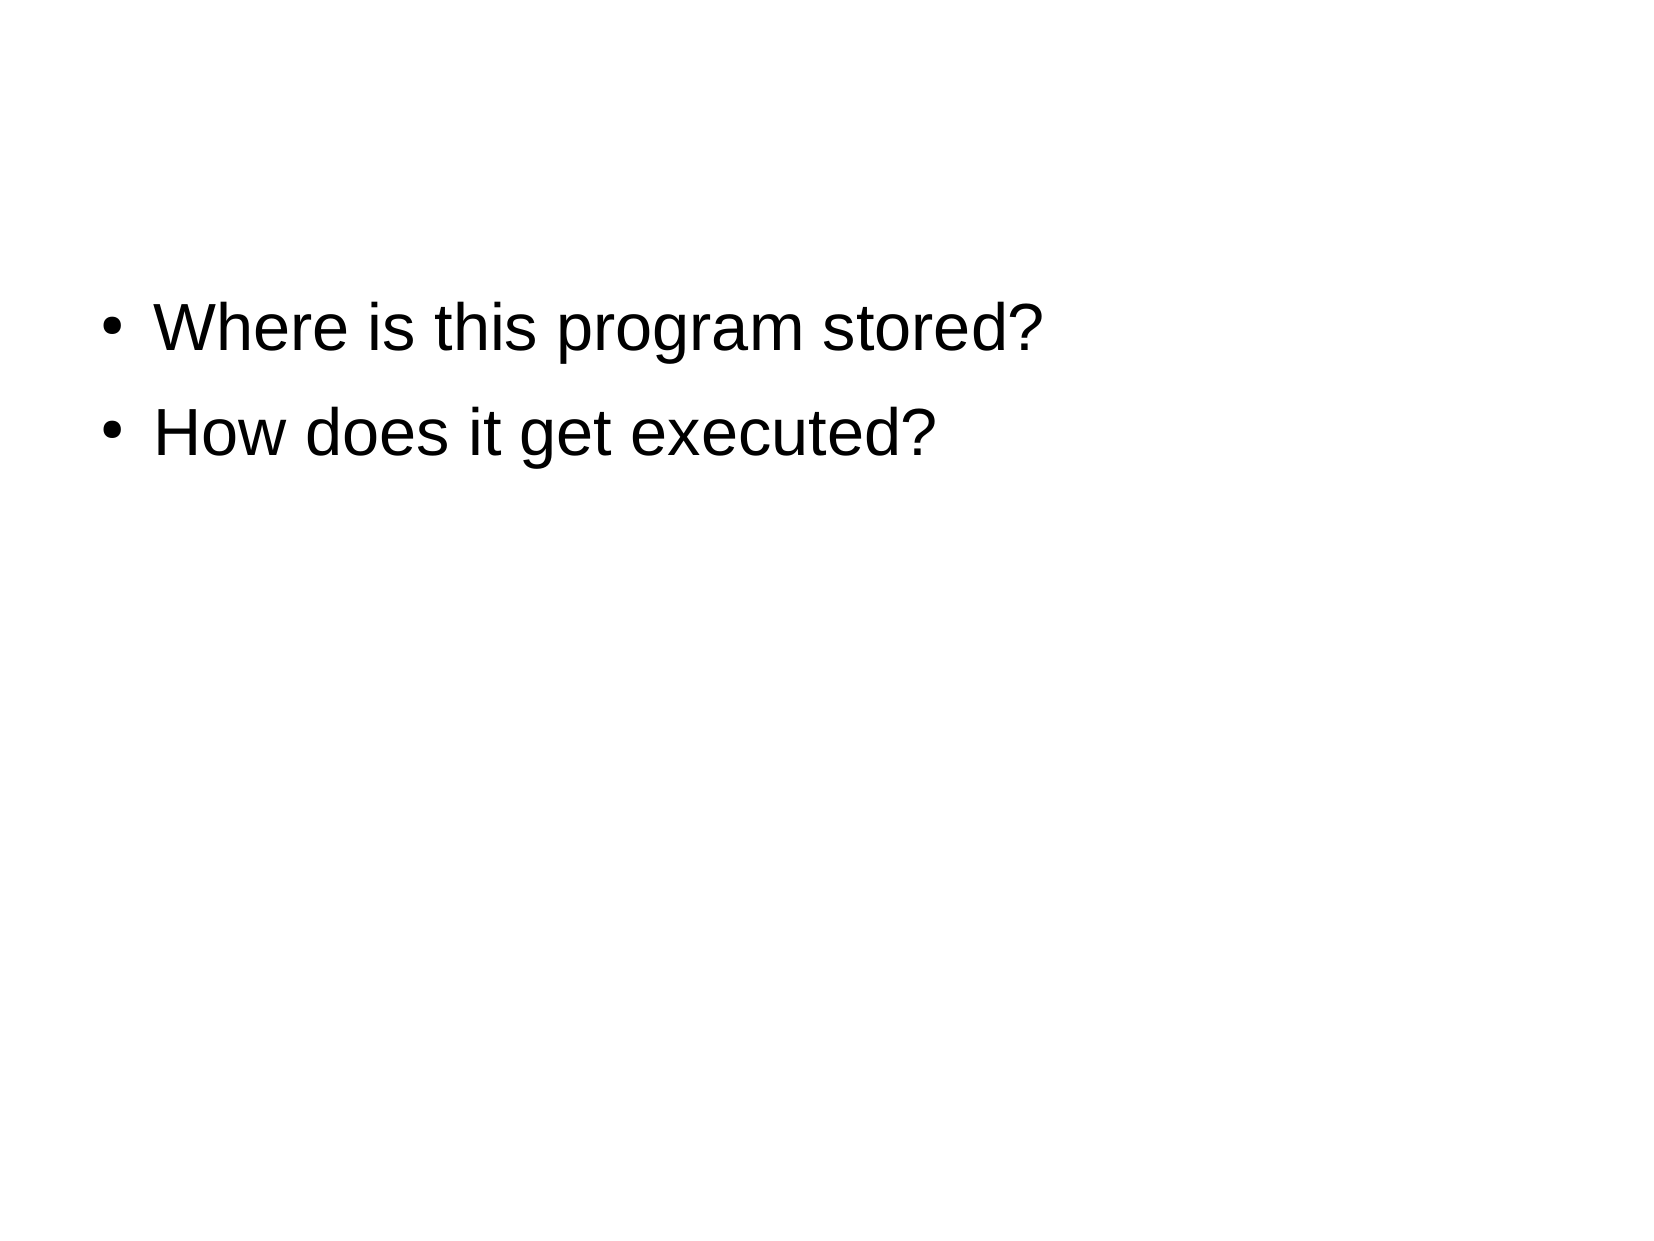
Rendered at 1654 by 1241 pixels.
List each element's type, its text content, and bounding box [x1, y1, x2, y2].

list Where is this program stored? How does it get executed? [82, 290, 1571, 1010]
